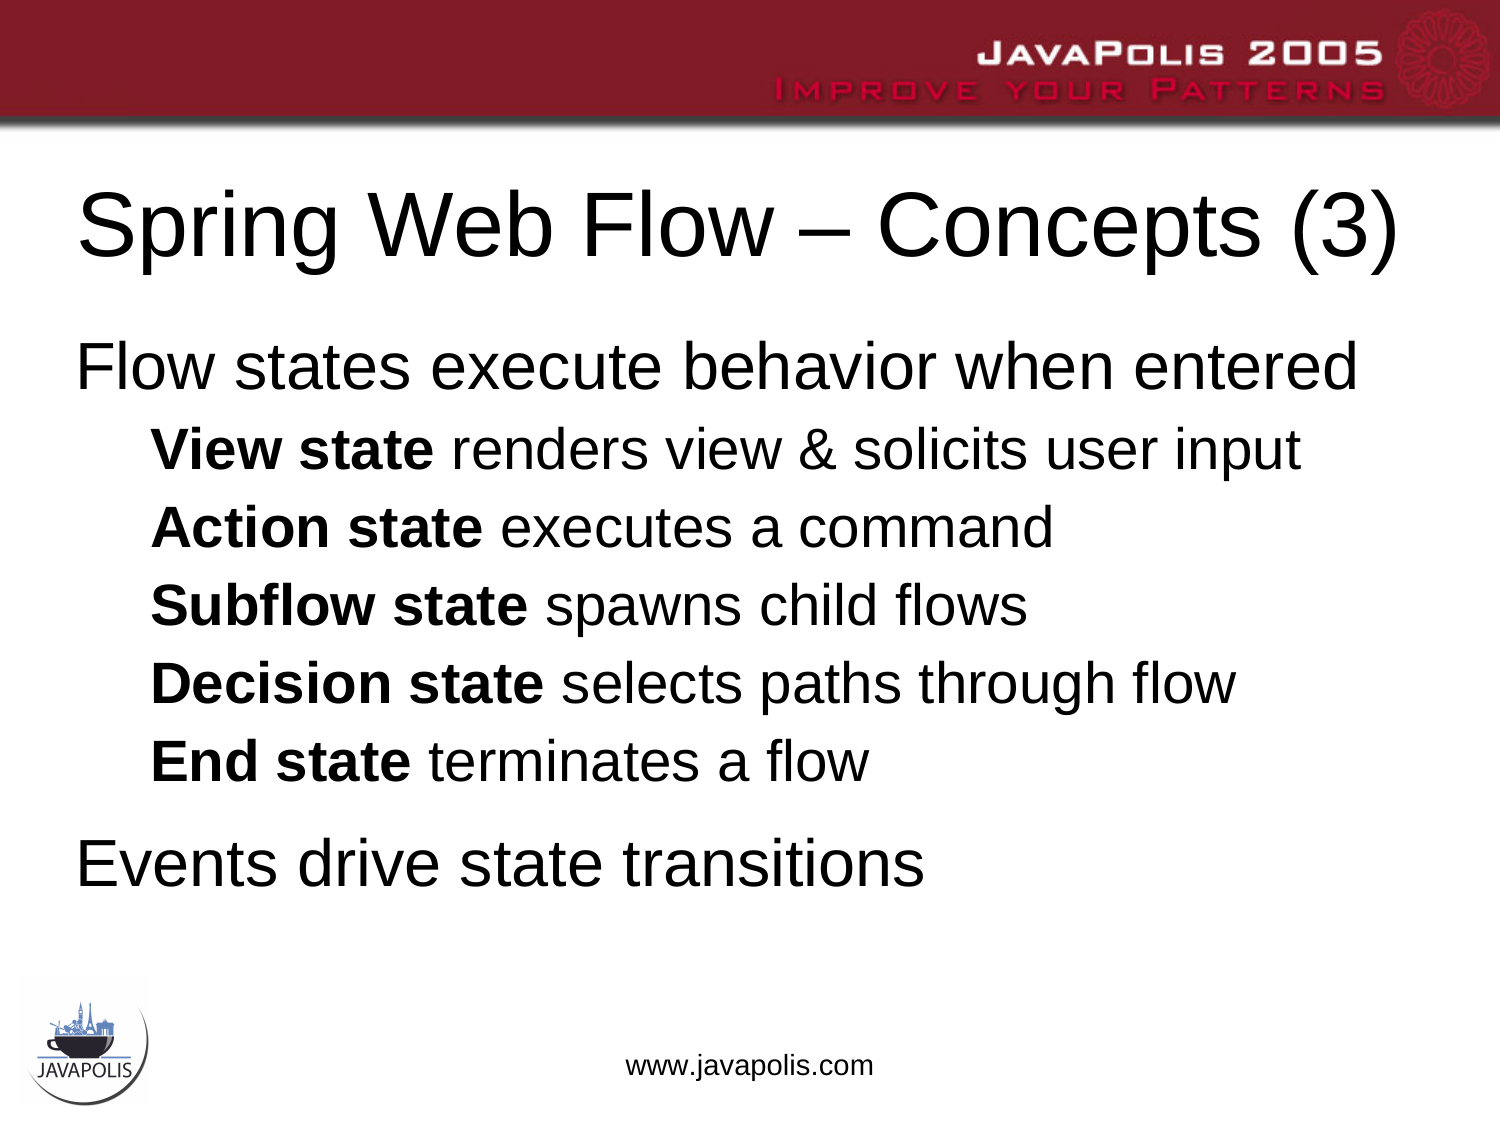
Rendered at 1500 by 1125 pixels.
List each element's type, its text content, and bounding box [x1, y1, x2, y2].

picture [20, 976, 149, 1106]
list Flow states execute behavior when entered View state renders view & solicits user input Action state executes a command Subflow state spawns child flows Decision state selects paths through flow End state terminates a flow Events drive state transitions [75, 314, 1426, 1012]
title Spring Web Flow – Concepts (3) [76, 148, 1424, 279]
picture [0, 0, 1500, 140]
